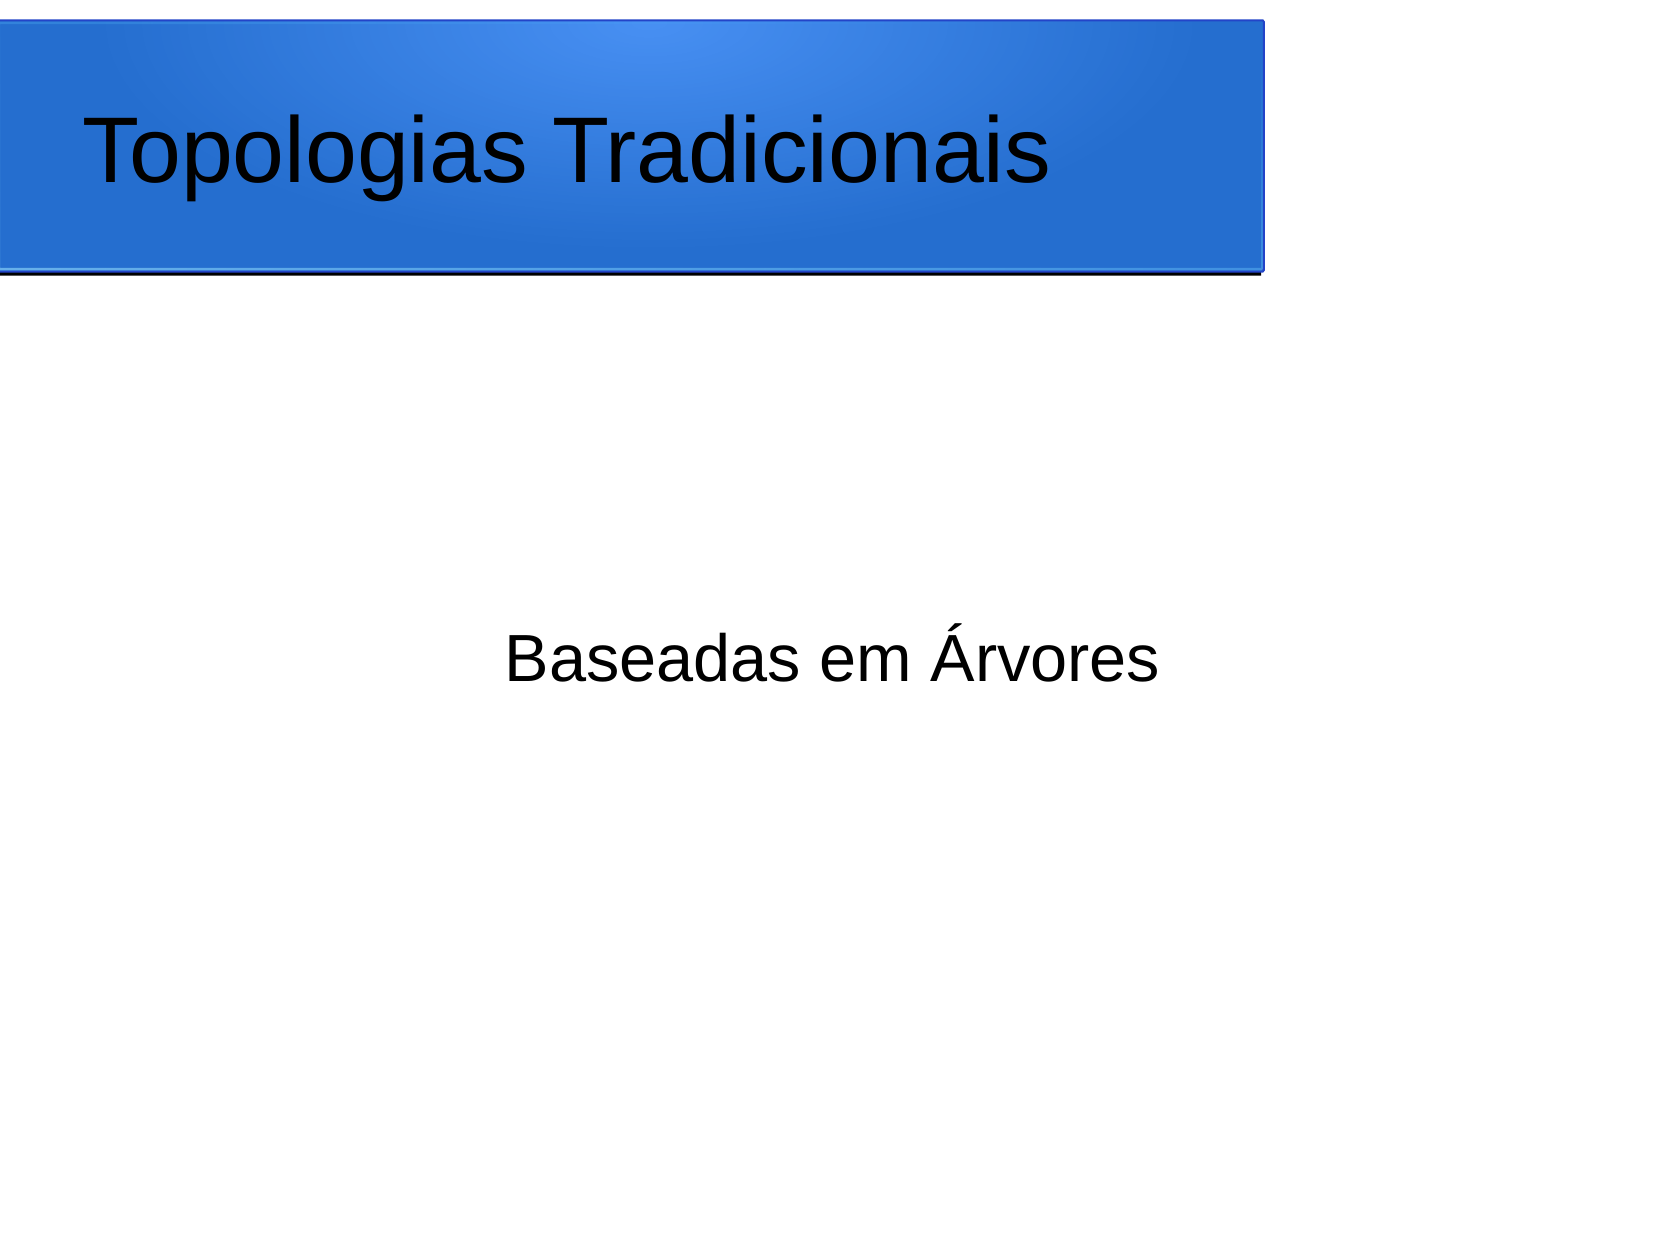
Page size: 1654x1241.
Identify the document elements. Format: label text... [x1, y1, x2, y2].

title Baseadas em Árvores [88, 555, 1578, 763]
title Topologias Tradicionais [82, 47, 1235, 252]
